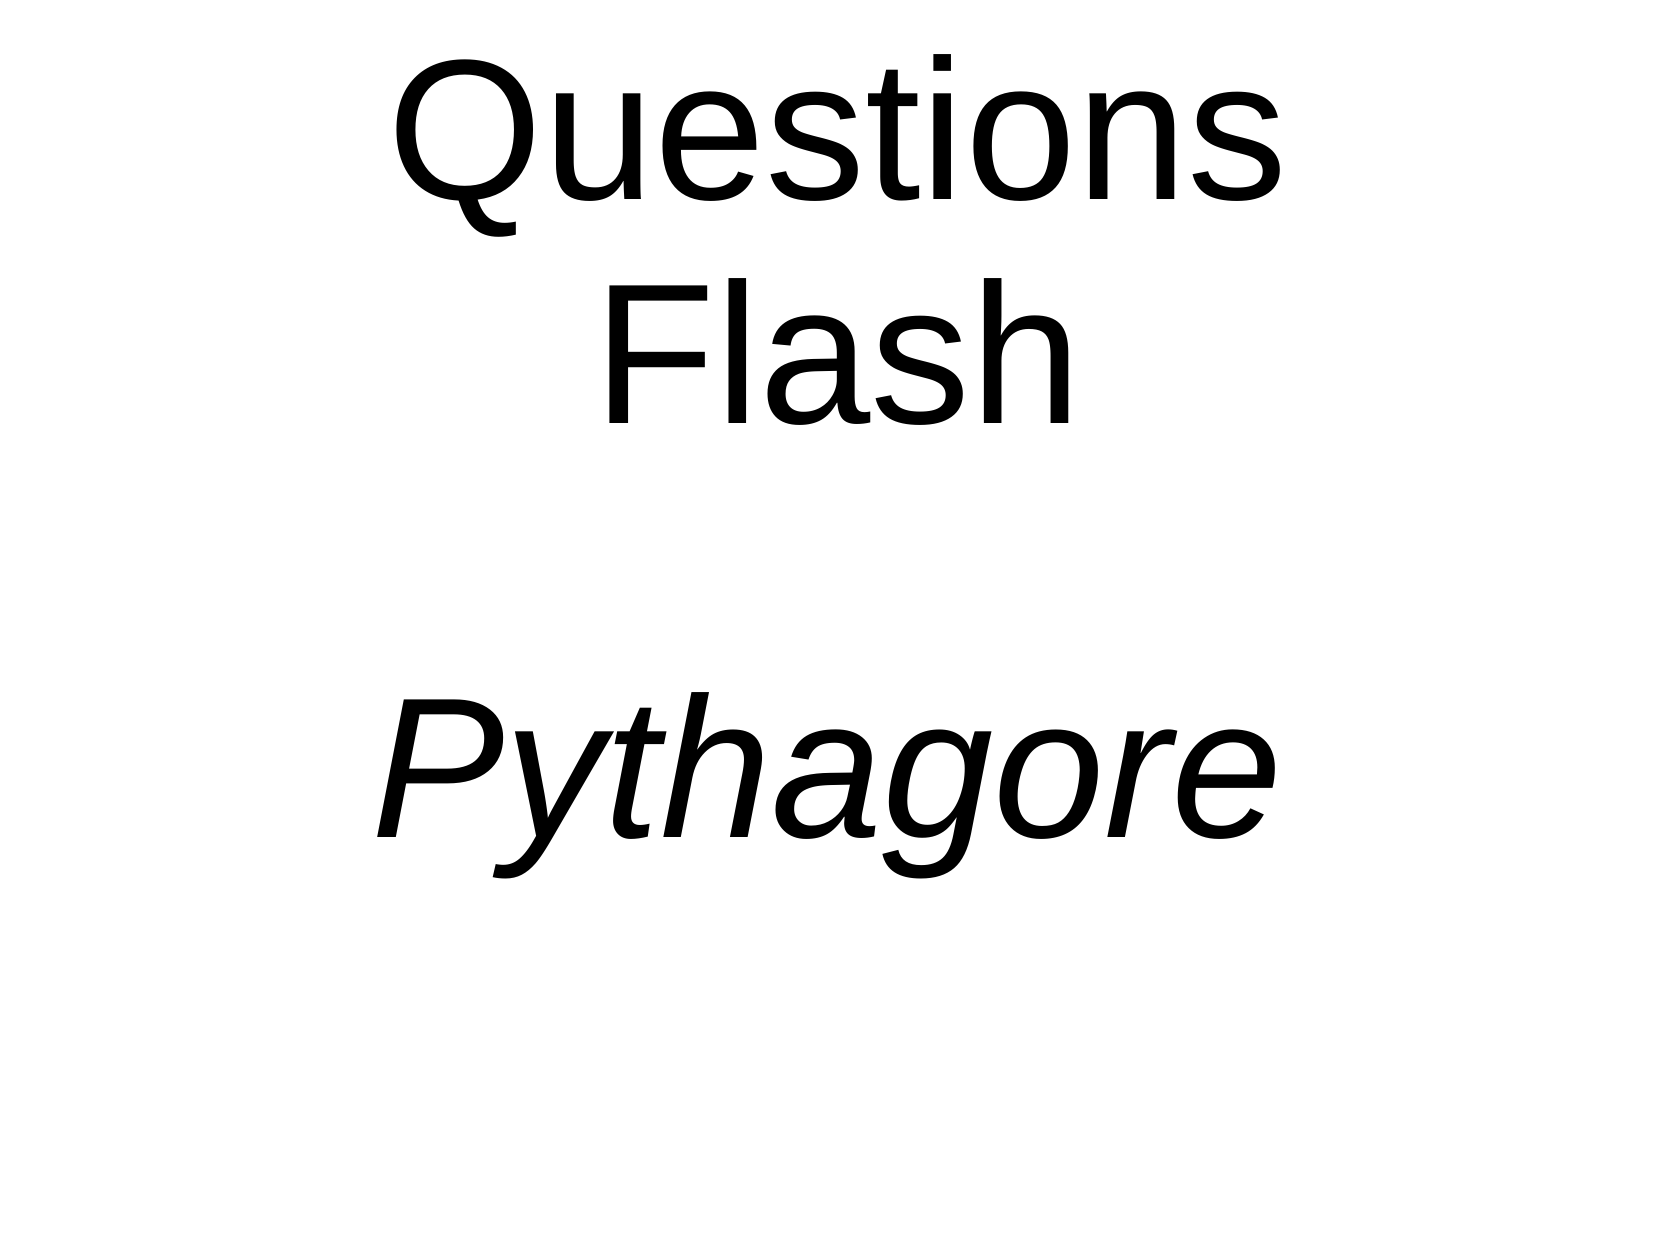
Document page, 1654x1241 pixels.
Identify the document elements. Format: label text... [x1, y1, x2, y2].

title Pythagore [0, 531, 1654, 1004]
title Questions Flash [10, 5, 1654, 479]
